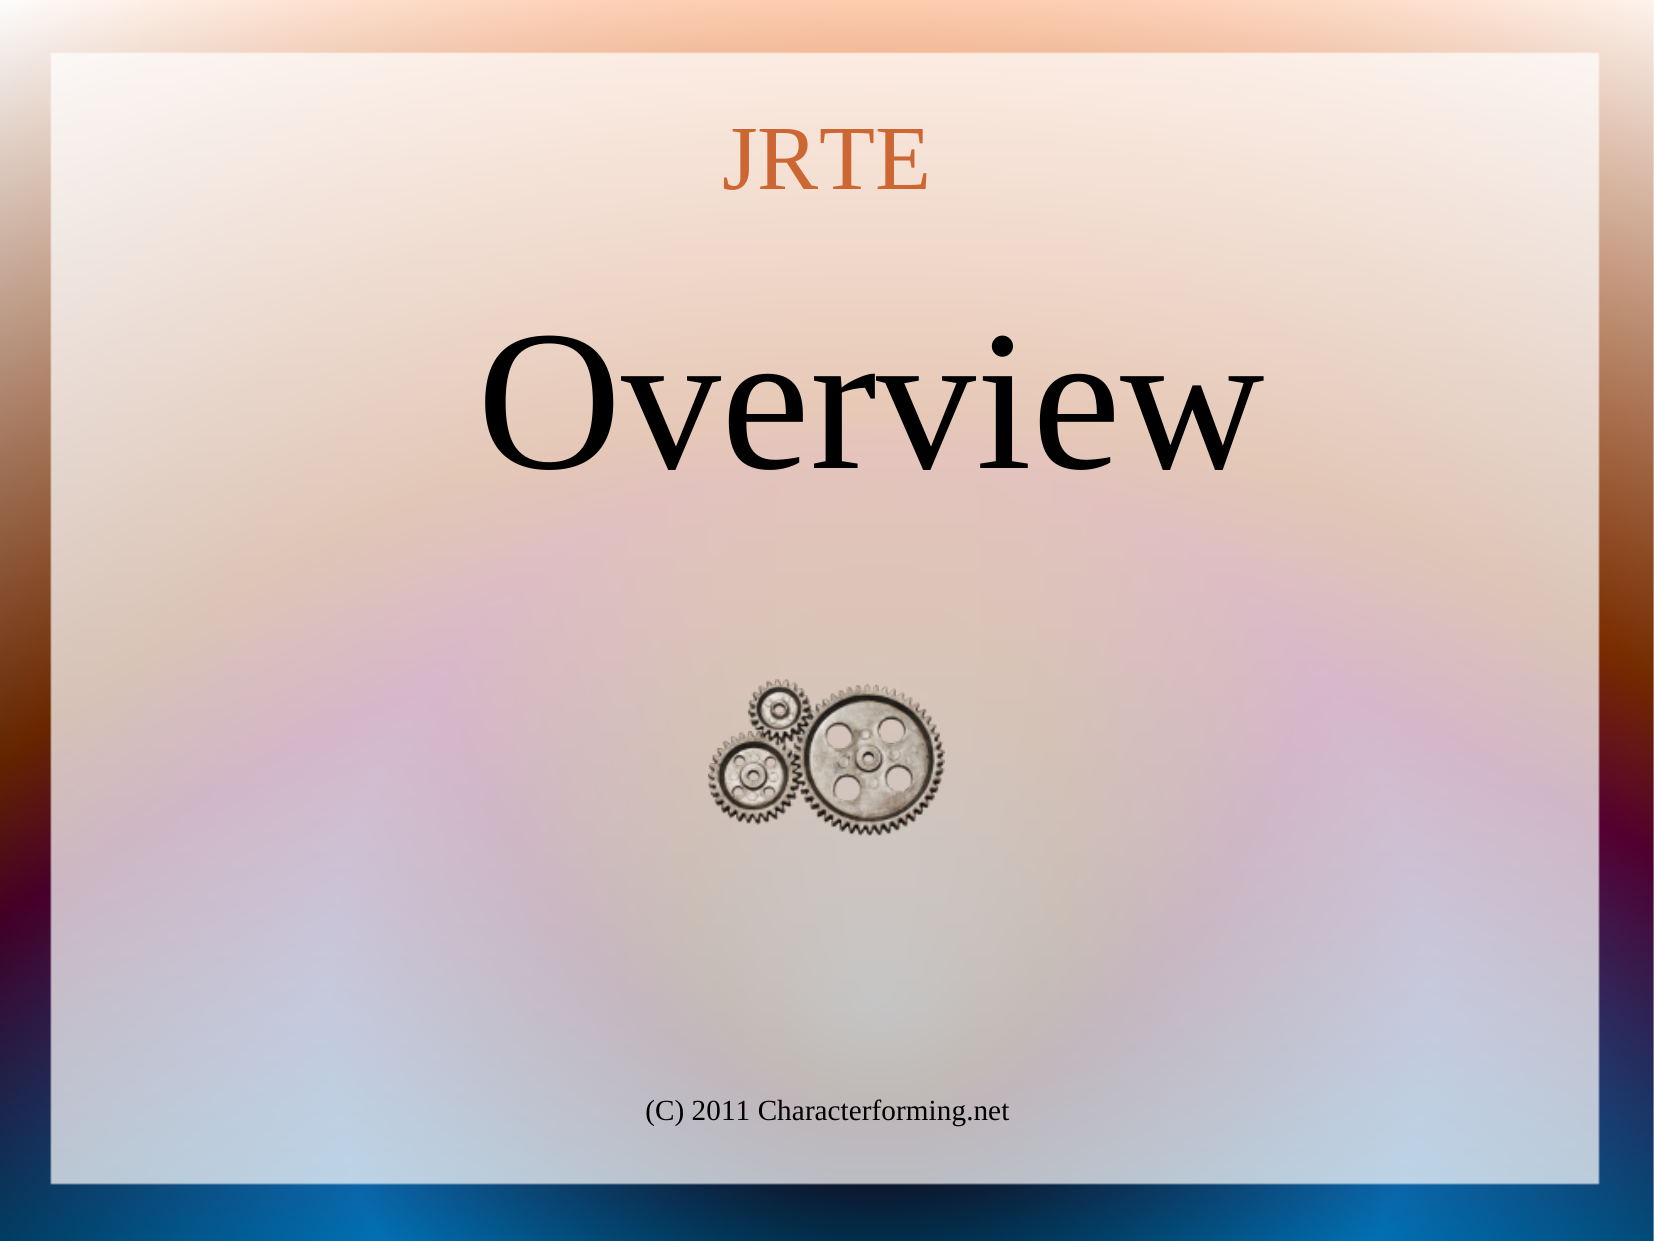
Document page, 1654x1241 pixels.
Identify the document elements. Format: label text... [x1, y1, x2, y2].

list Overview [82, 290, 1571, 1094]
picture [0, 0, 1654, 1241]
title JRTE [82, 62, 1571, 256]
